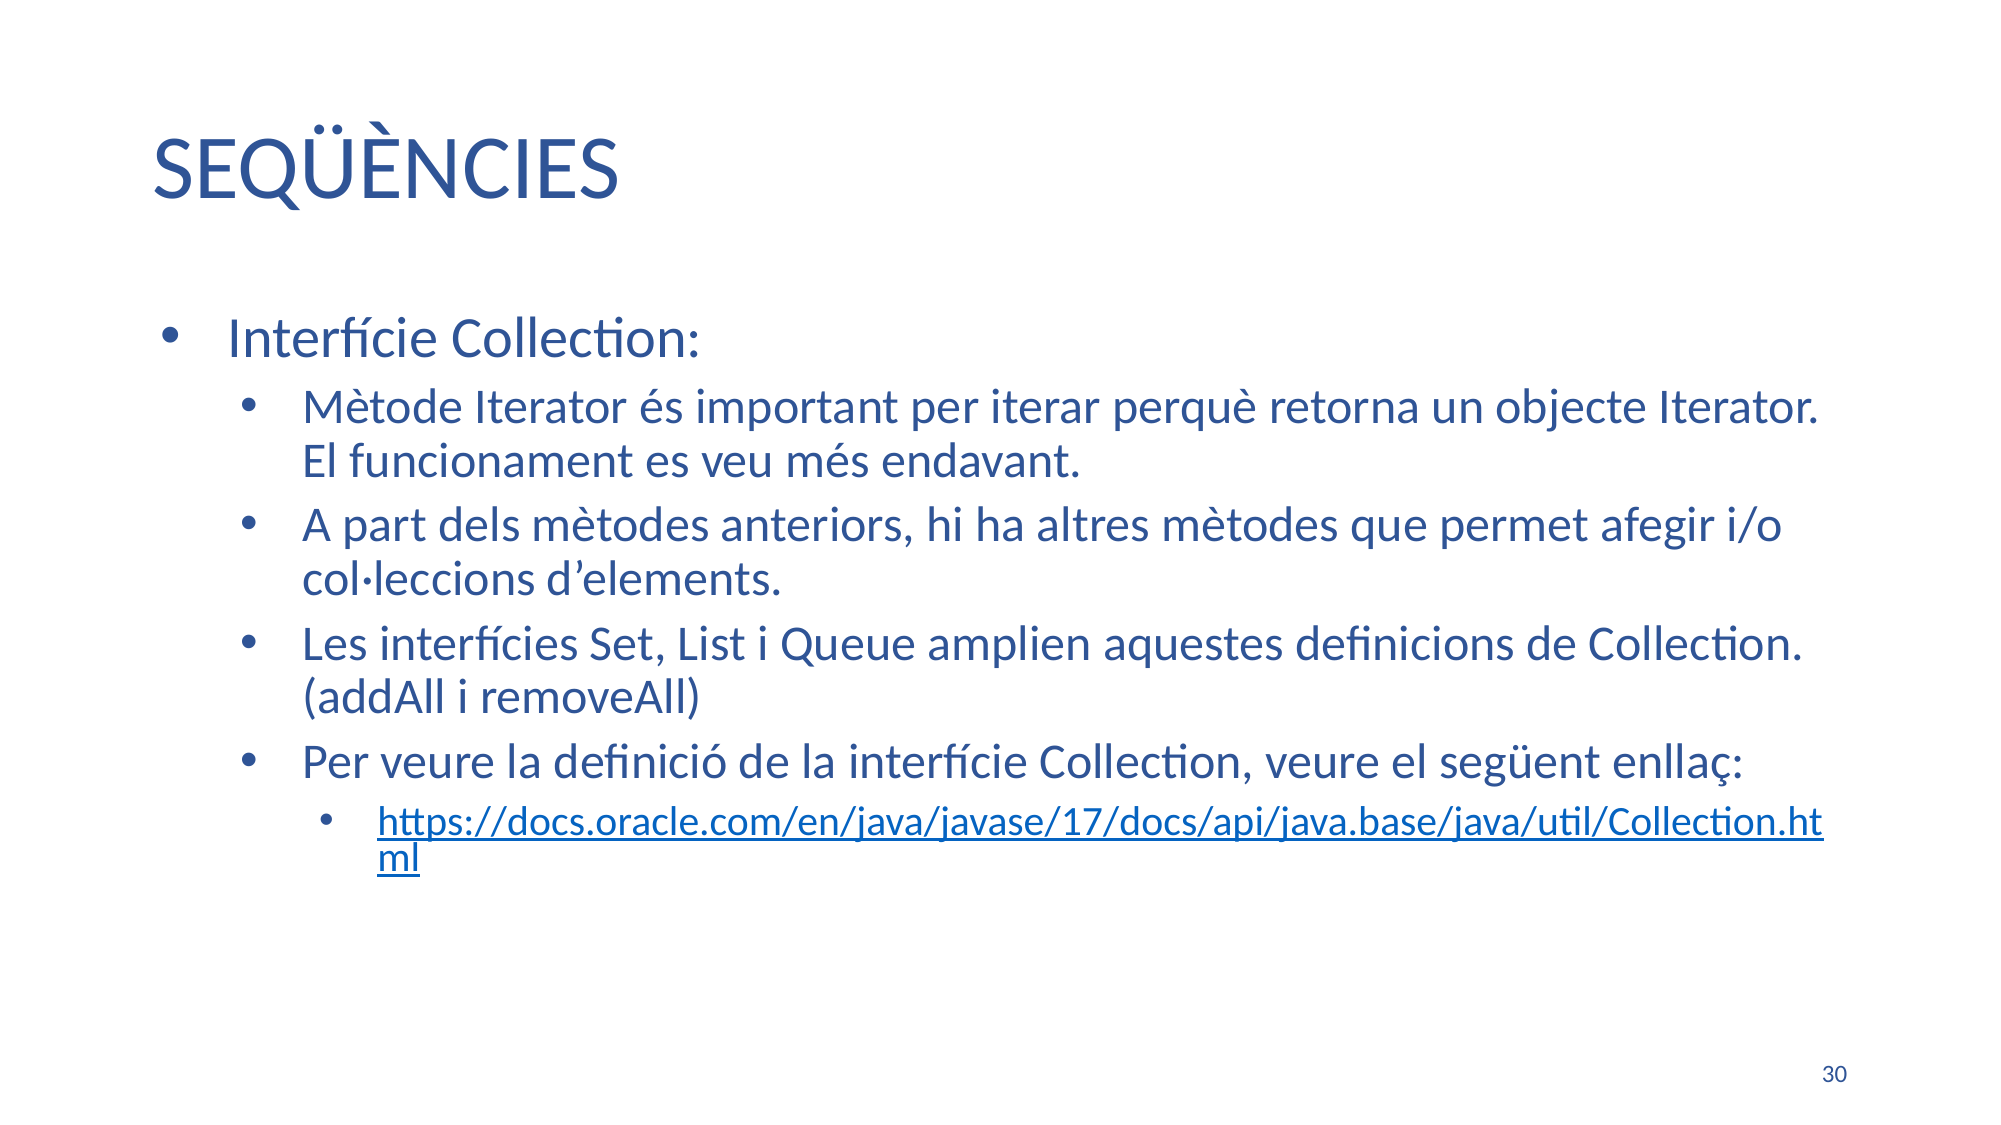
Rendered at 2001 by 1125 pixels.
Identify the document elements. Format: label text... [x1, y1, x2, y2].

list Interfície Collection: Mètode Iterator és important per iterar perquè retorna un objecte Iterator. El funcionament es veu més endavant. A part dels mètodes anteriors, hi ha altres mètodes que permet afegir i/o col·leccions d’elements. Les interfícies Set, List i Queue amplien aquestes definicions de Collection. (addAll i removeAll) Per veure la definició de la interfície Collection, veure el següent enllaç: https://docs.oracle.com/en/java/javase/17/docs/api/java.base/java/util/Collection.html [137, 299, 1863, 1014]
title SEQÜÈNCIES [137, 59, 1863, 278]
slide_number <number> [1412, 1042, 1863, 1103]
